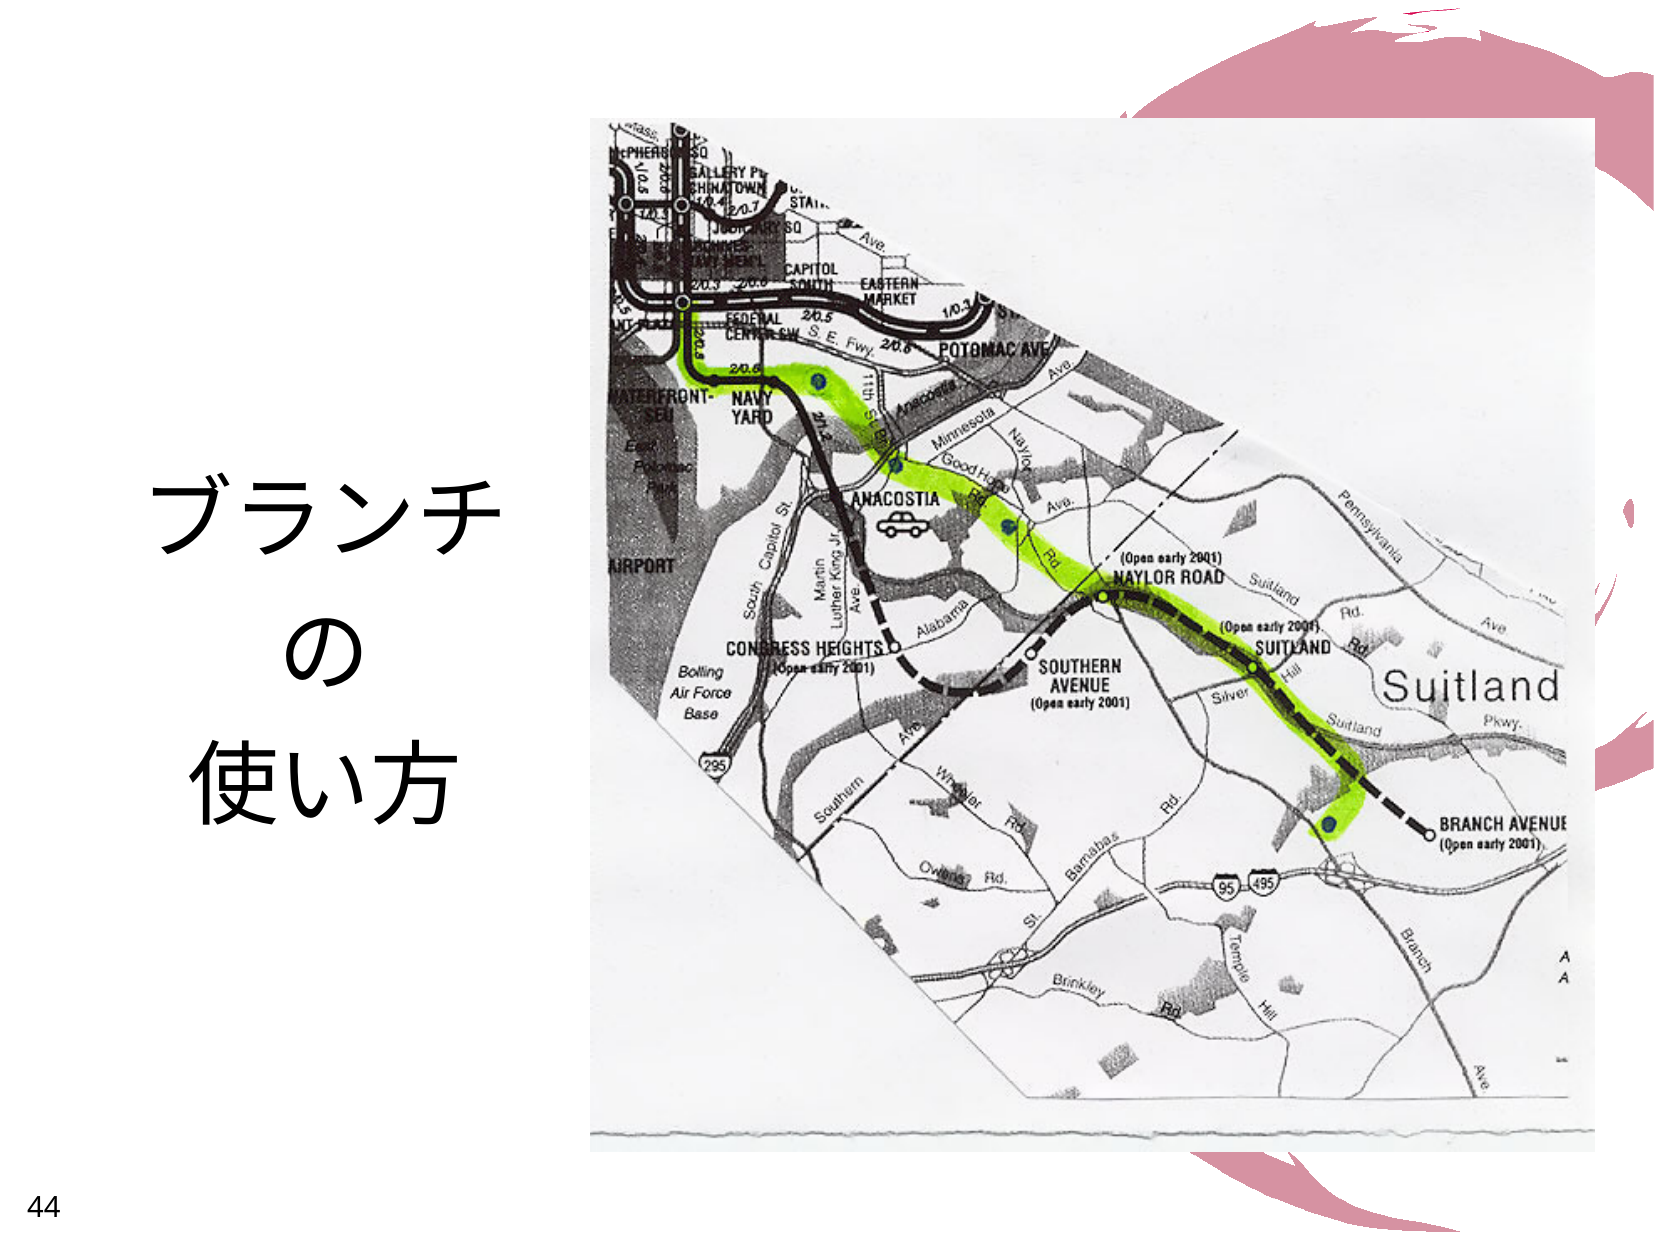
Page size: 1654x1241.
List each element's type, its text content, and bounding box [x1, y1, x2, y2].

title ブランチ の 使い方 [0, 467, 590, 822]
picture [590, 0, 1654, 1241]
